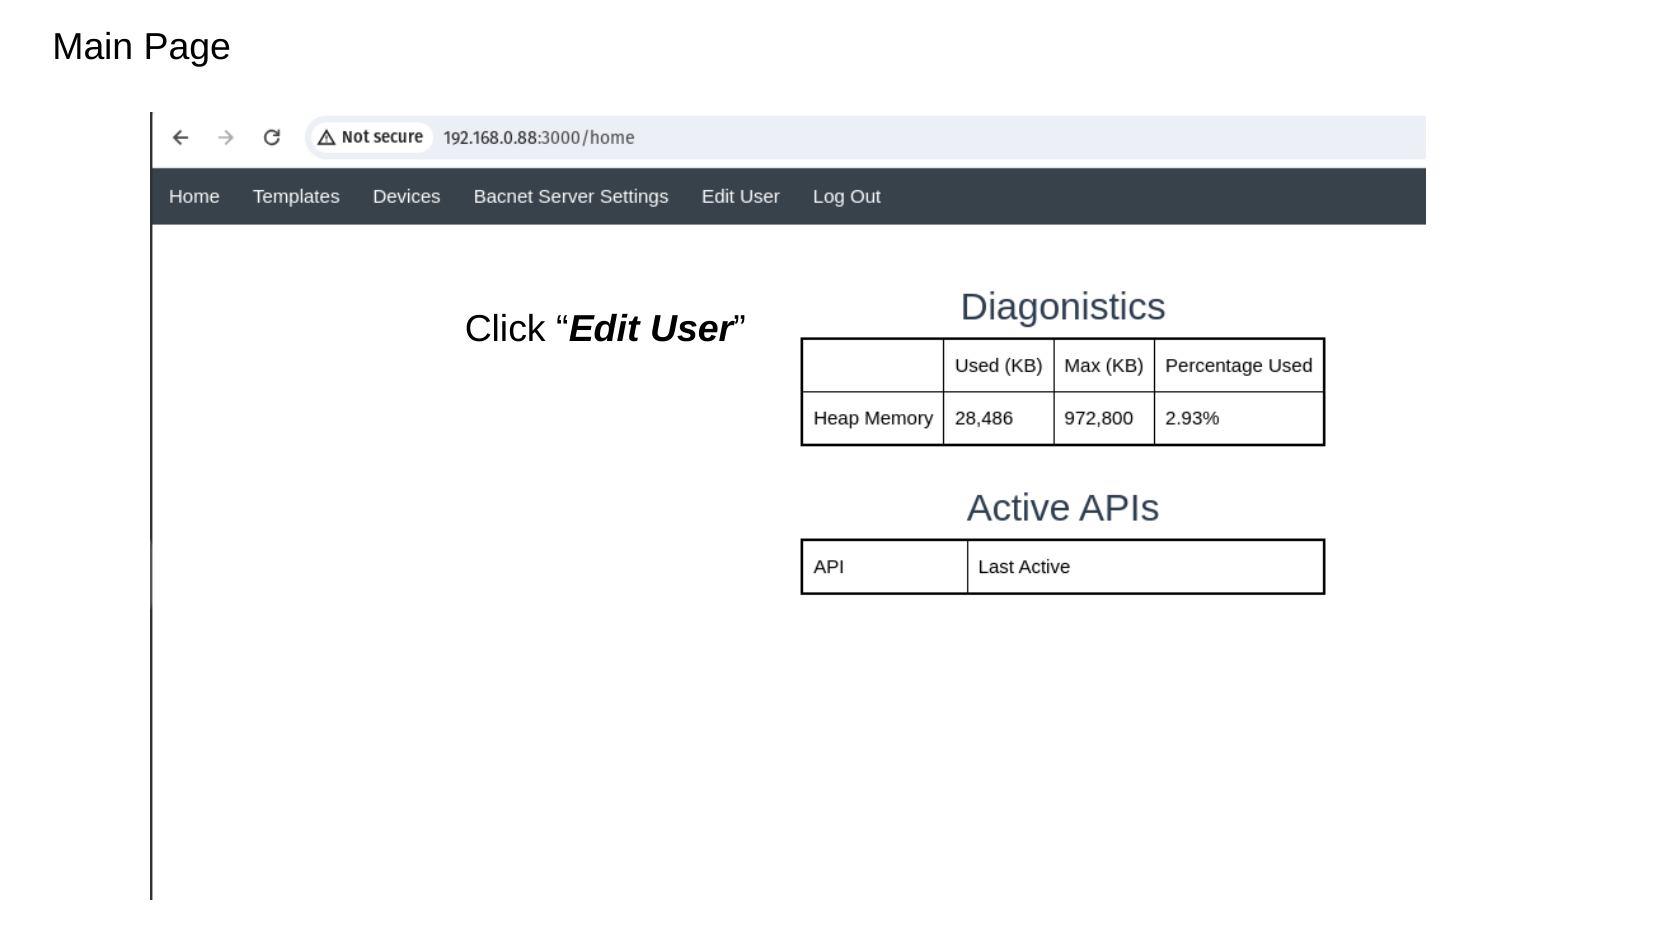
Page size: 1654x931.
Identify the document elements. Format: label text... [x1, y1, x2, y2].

picture [150, 112, 1426, 901]
text_box Click “Edit User” [450, 300, 788, 441]
text_box Main Page [37, 18, 563, 76]
